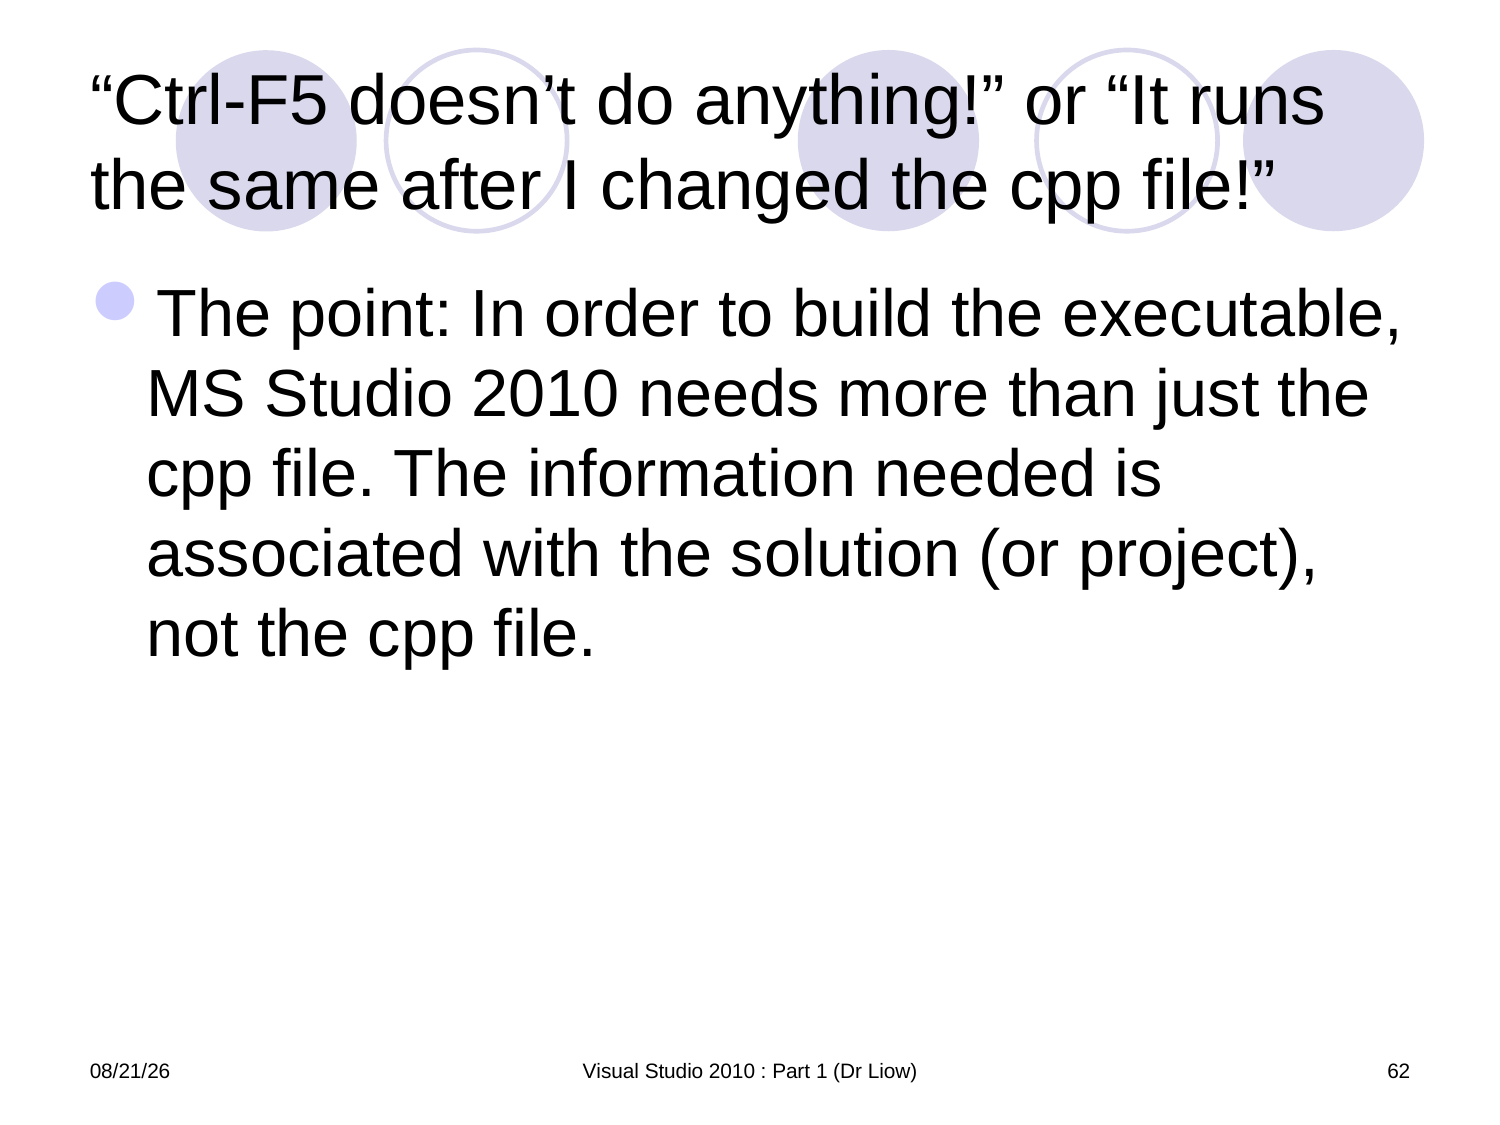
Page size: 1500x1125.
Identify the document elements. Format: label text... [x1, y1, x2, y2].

title “Ctrl-F5 doesn’t do anything!” or “It runs the same after I changed the cpp file!” [75, 45, 1426, 233]
text_box 08/22/12 [74, 1049, 426, 1101]
list The point: In order to build the executable, MS Studio 2010 needs more than just the cpp file. The information needed is associated with the solution (or project), not the cpp file. [75, 262, 1426, 1006]
text_box <number> [1074, 1049, 1426, 1101]
text_box Visual Studio 2010 : Part 1 (Dr Liow) [512, 1049, 988, 1101]
